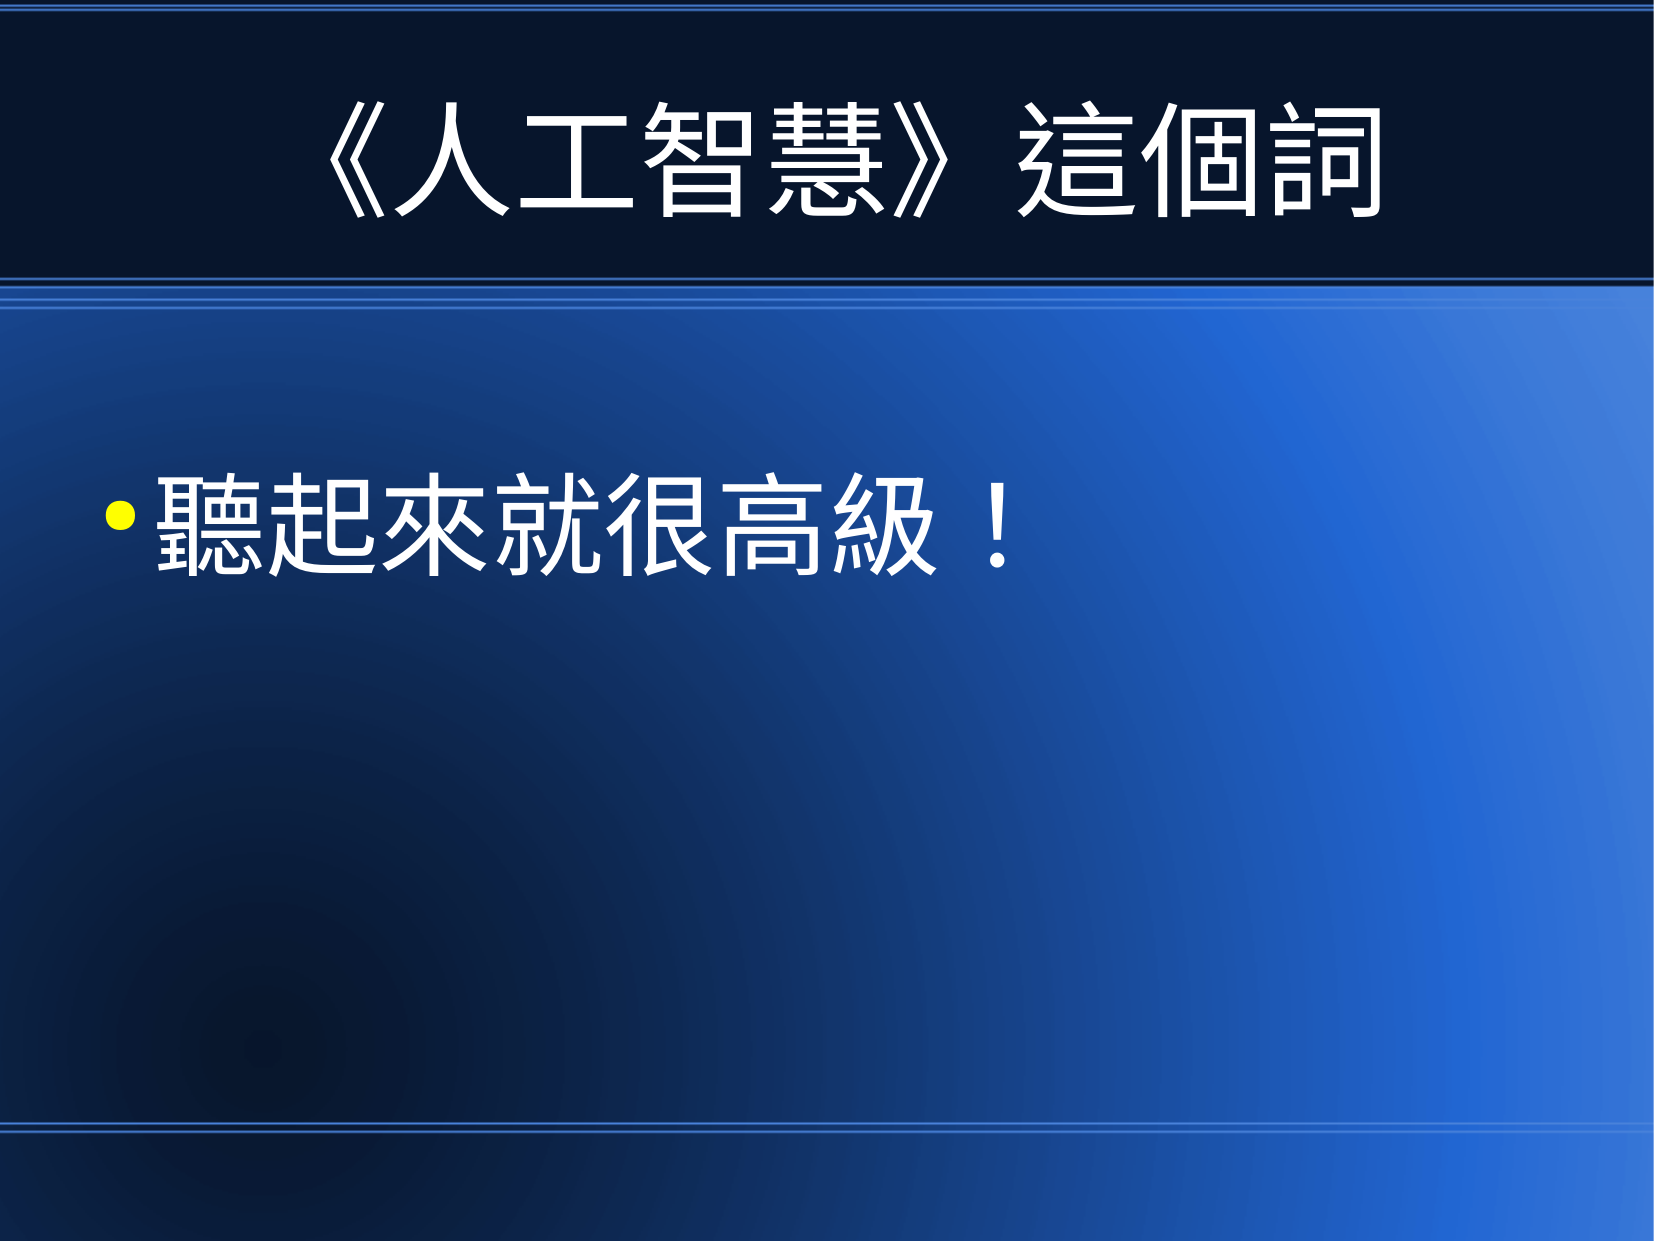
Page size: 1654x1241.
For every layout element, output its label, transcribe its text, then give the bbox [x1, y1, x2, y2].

picture [0, 0, 1654, 1241]
title 《人工智慧》這個詞 [82, 49, 1571, 257]
list 聽起來就很高級！ [82, 355, 1571, 1241]
